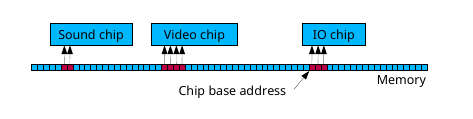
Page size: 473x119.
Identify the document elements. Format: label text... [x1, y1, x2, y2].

text_box Video chip [151, 23, 238, 46]
text_box Sound chip [50, 23, 133, 46]
text_box Memory [376, 70, 428, 86]
text_box IO chip [302, 23, 366, 46]
text_box Chip base address [178, 82, 294, 98]
text_box [31, 64, 428, 71]
